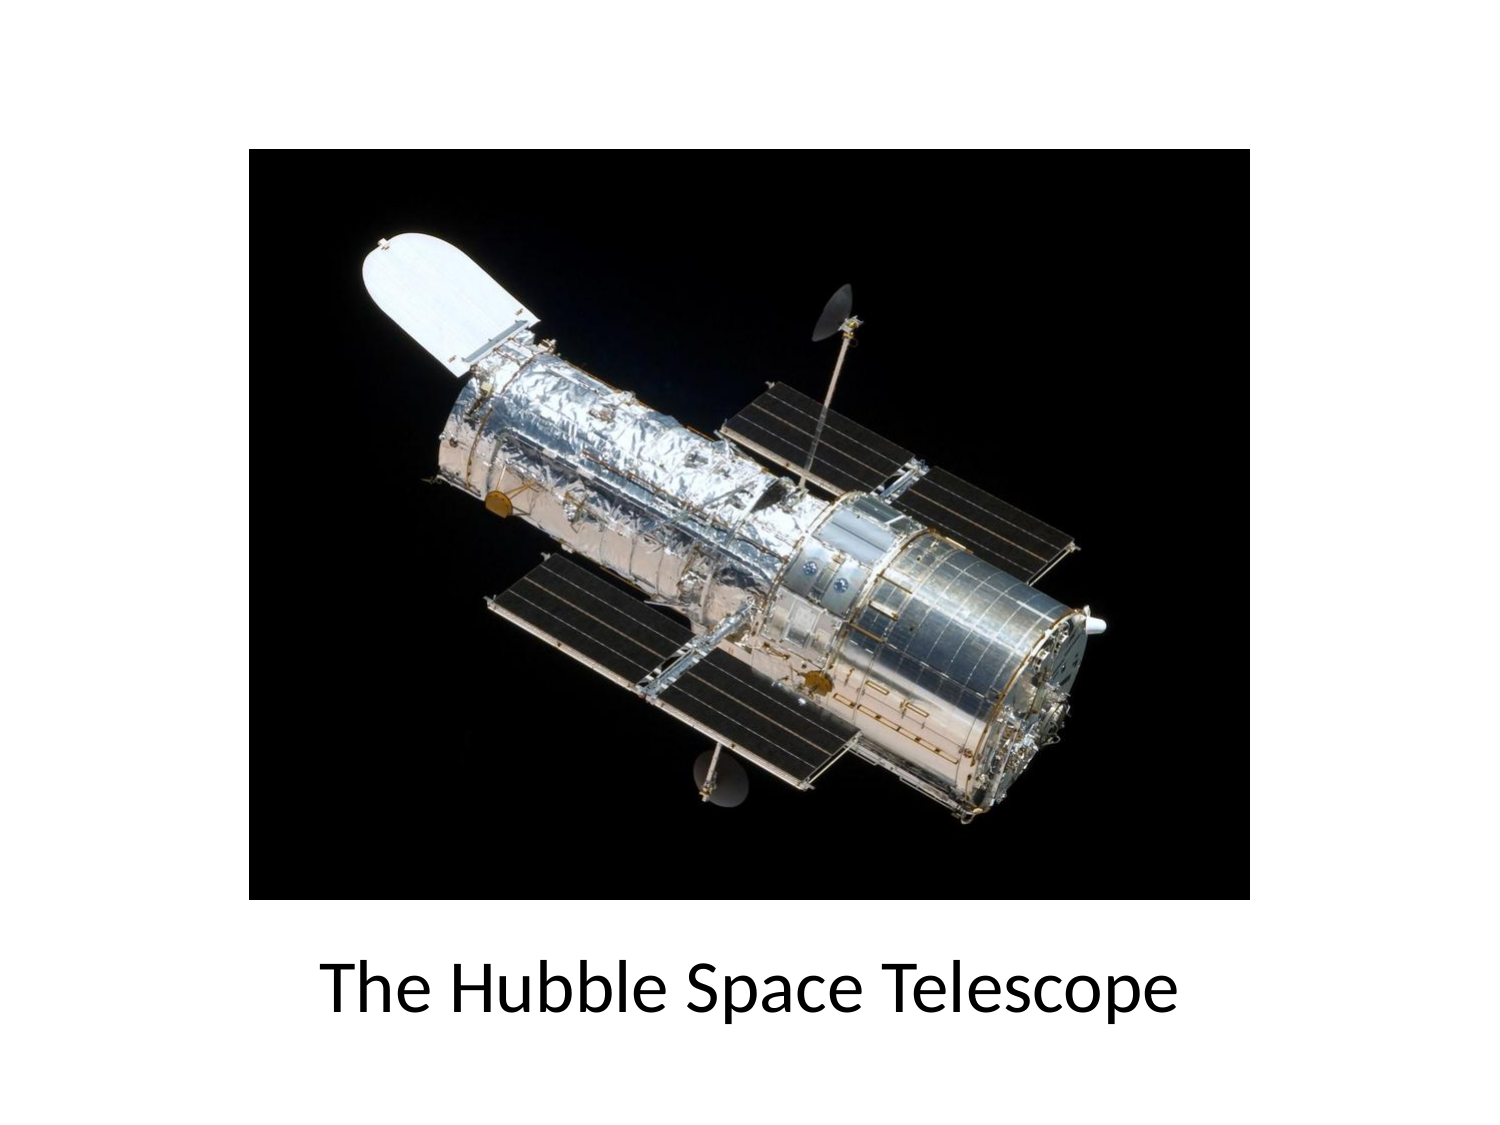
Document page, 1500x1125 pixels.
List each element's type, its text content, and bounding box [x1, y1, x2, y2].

picture [249, 149, 1250, 900]
text_box The Hubble Space Telescope [304, 929, 1196, 1035]
